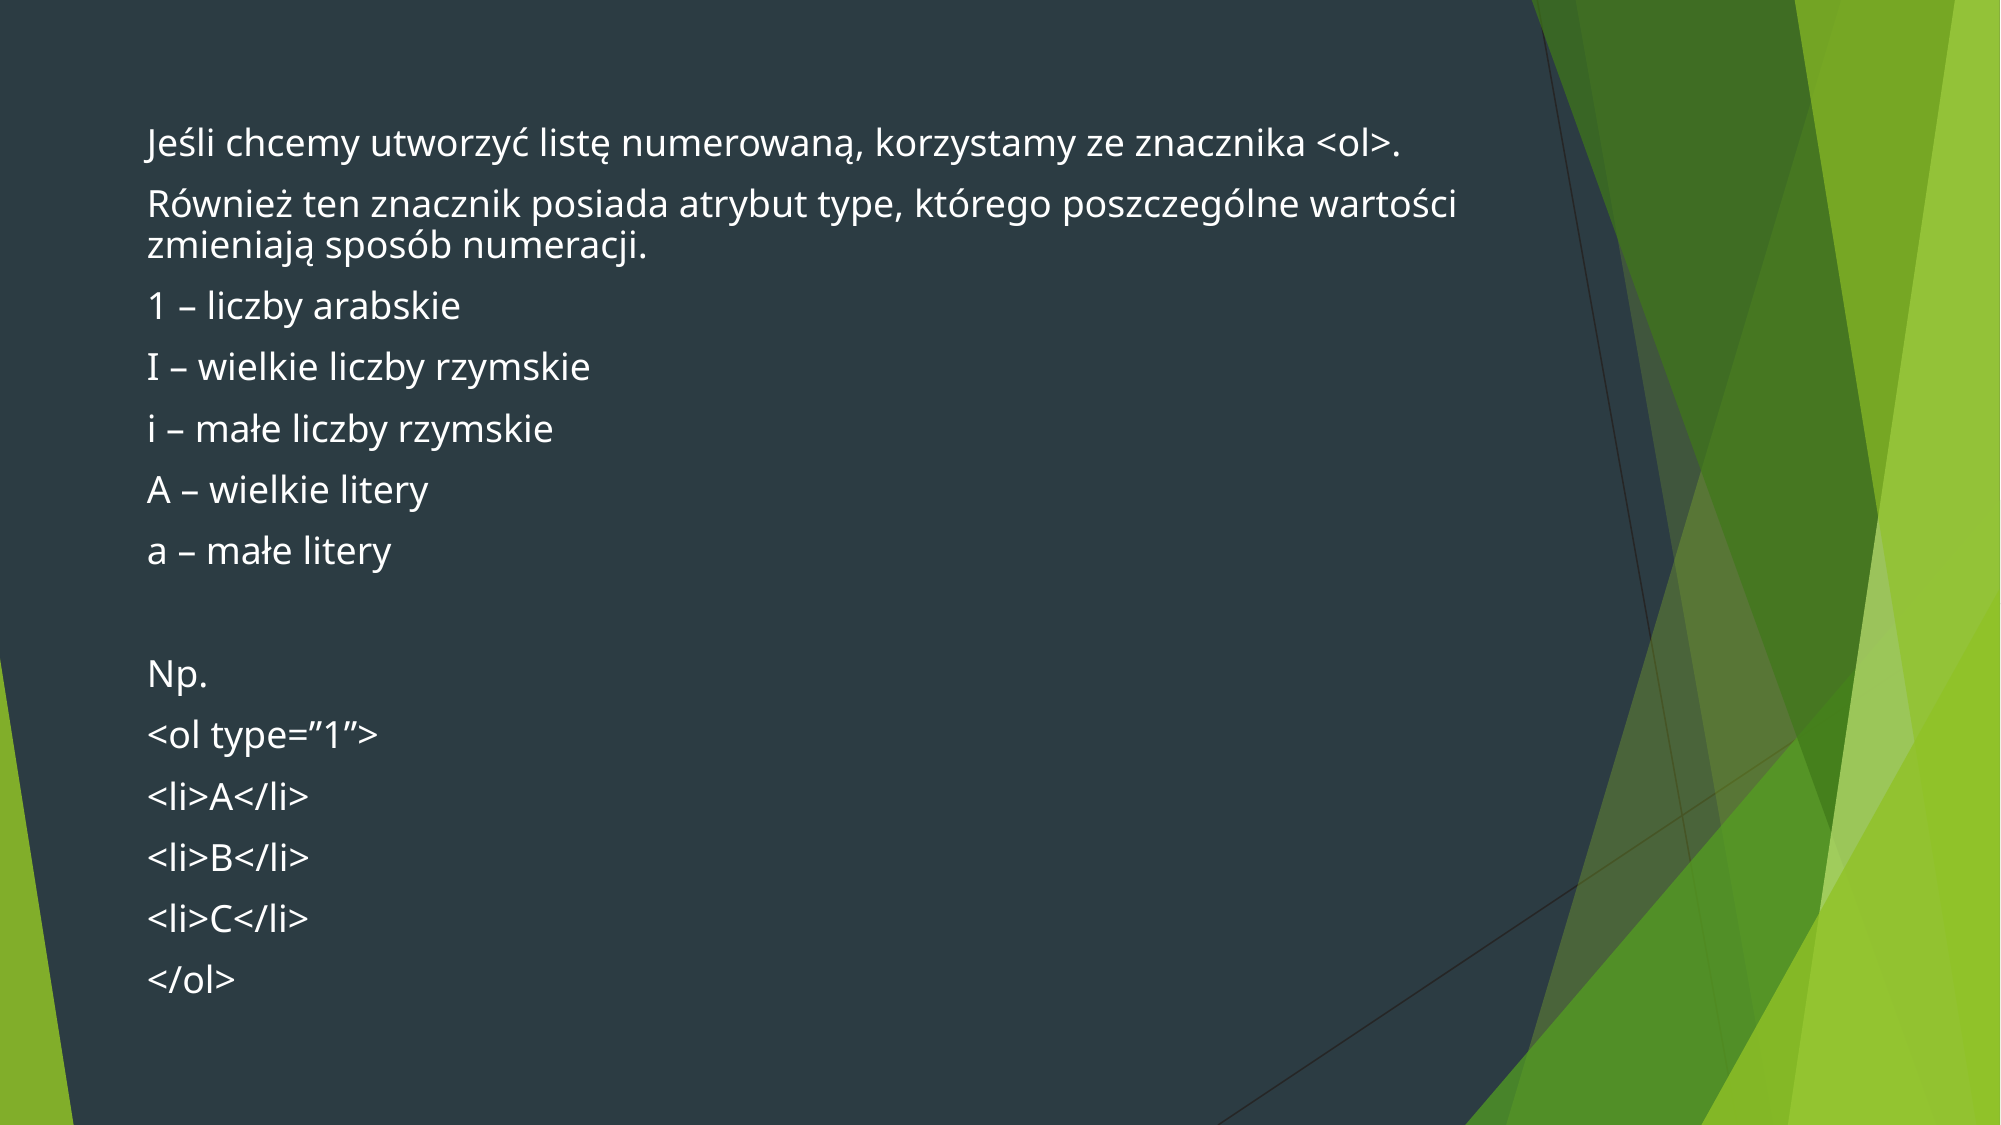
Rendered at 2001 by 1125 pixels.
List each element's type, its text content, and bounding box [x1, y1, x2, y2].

list Jeśli chcemy utworzyć listę numerowaną, korzystamy ze znacznika <ol>. Również ten znacznik posiada atrybut type, którego poszczególne wartości zmieniają sposób numeracji. 1 – liczby arabskie I – wielkie liczby rzymskie i – małe liczby rzymskie A – wielkie litery a – małe litery Np. <ol type=”1”> <li>A</li> <li>B</li> <li>C</li> </ol> [131, 116, 1584, 1063]
